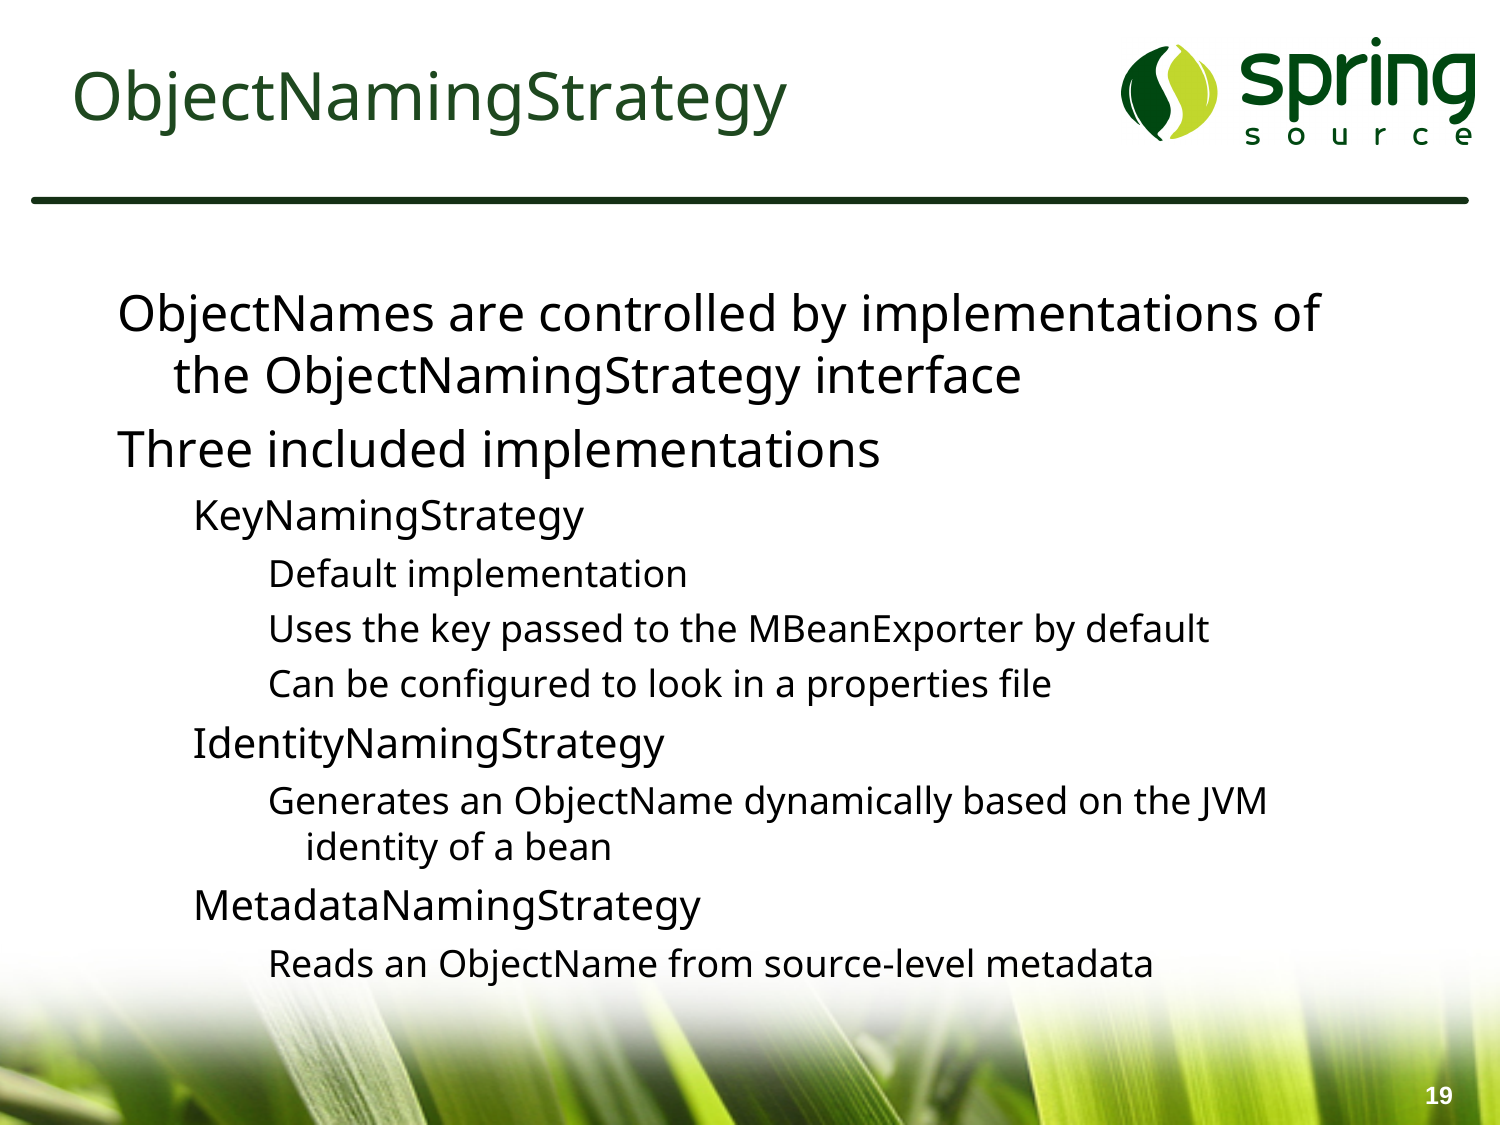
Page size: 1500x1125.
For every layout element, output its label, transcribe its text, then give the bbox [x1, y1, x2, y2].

picture [0, 944, 1500, 1125]
title ObjectNamingStrategy [56, 13, 1089, 176]
picture [1121, 37, 1475, 145]
list ObjectNames are controlled by implementations of the ObjectNamingStrategy interface Three included implementations KeyNamingStrategy Default implementation Uses the key passed to the MBeanExporter by default Can be configured to look in a properties file IdentityNamingStrategy Generates an ObjectName dynamically based on the JVM identity of a bean MetadataNamingStrategy Reads an ObjectName from source-level metadata [103, 275, 1394, 991]
